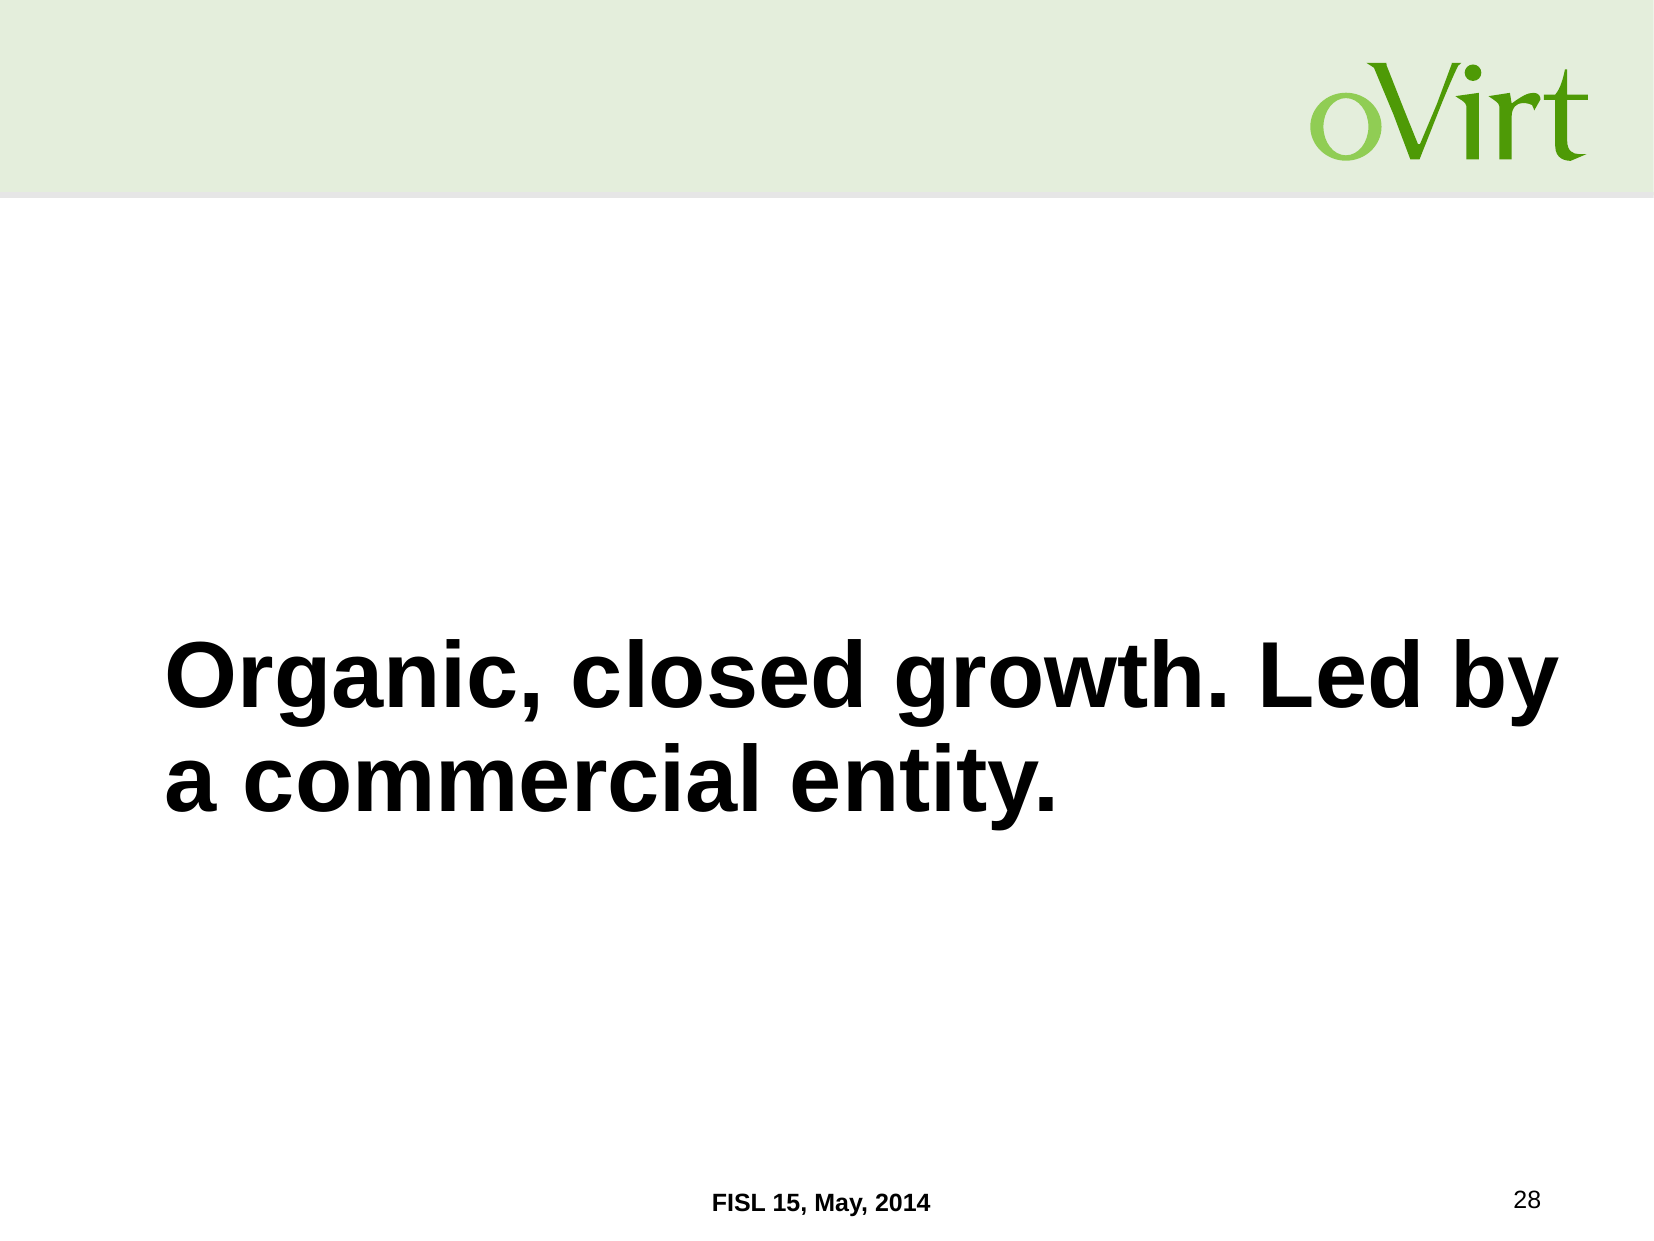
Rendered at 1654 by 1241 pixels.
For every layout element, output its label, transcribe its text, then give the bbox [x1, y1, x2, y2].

text_box Organic, closed growth. Led by a commercial entity. [150, 615, 1654, 839]
